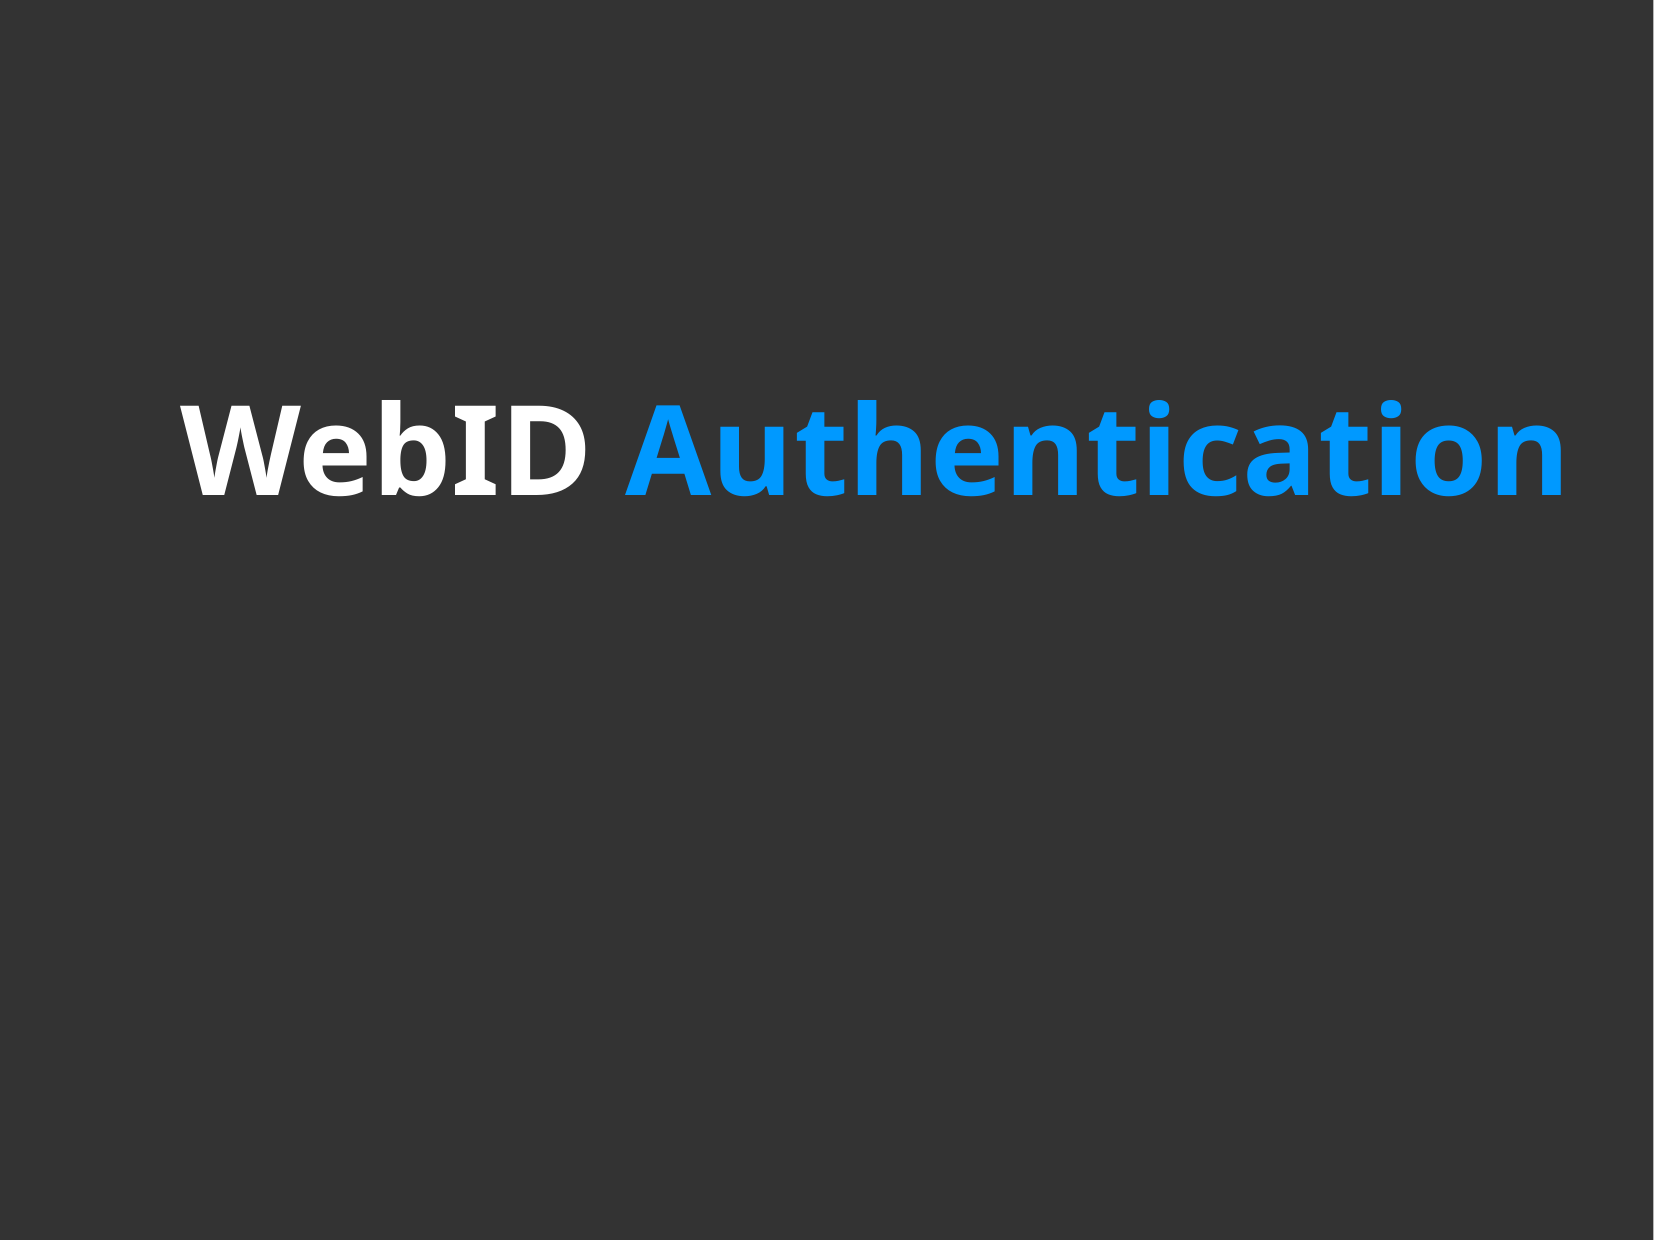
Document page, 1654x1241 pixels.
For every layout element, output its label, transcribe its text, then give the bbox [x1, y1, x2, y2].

text_box WebID Authentication [165, 354, 1654, 1004]
